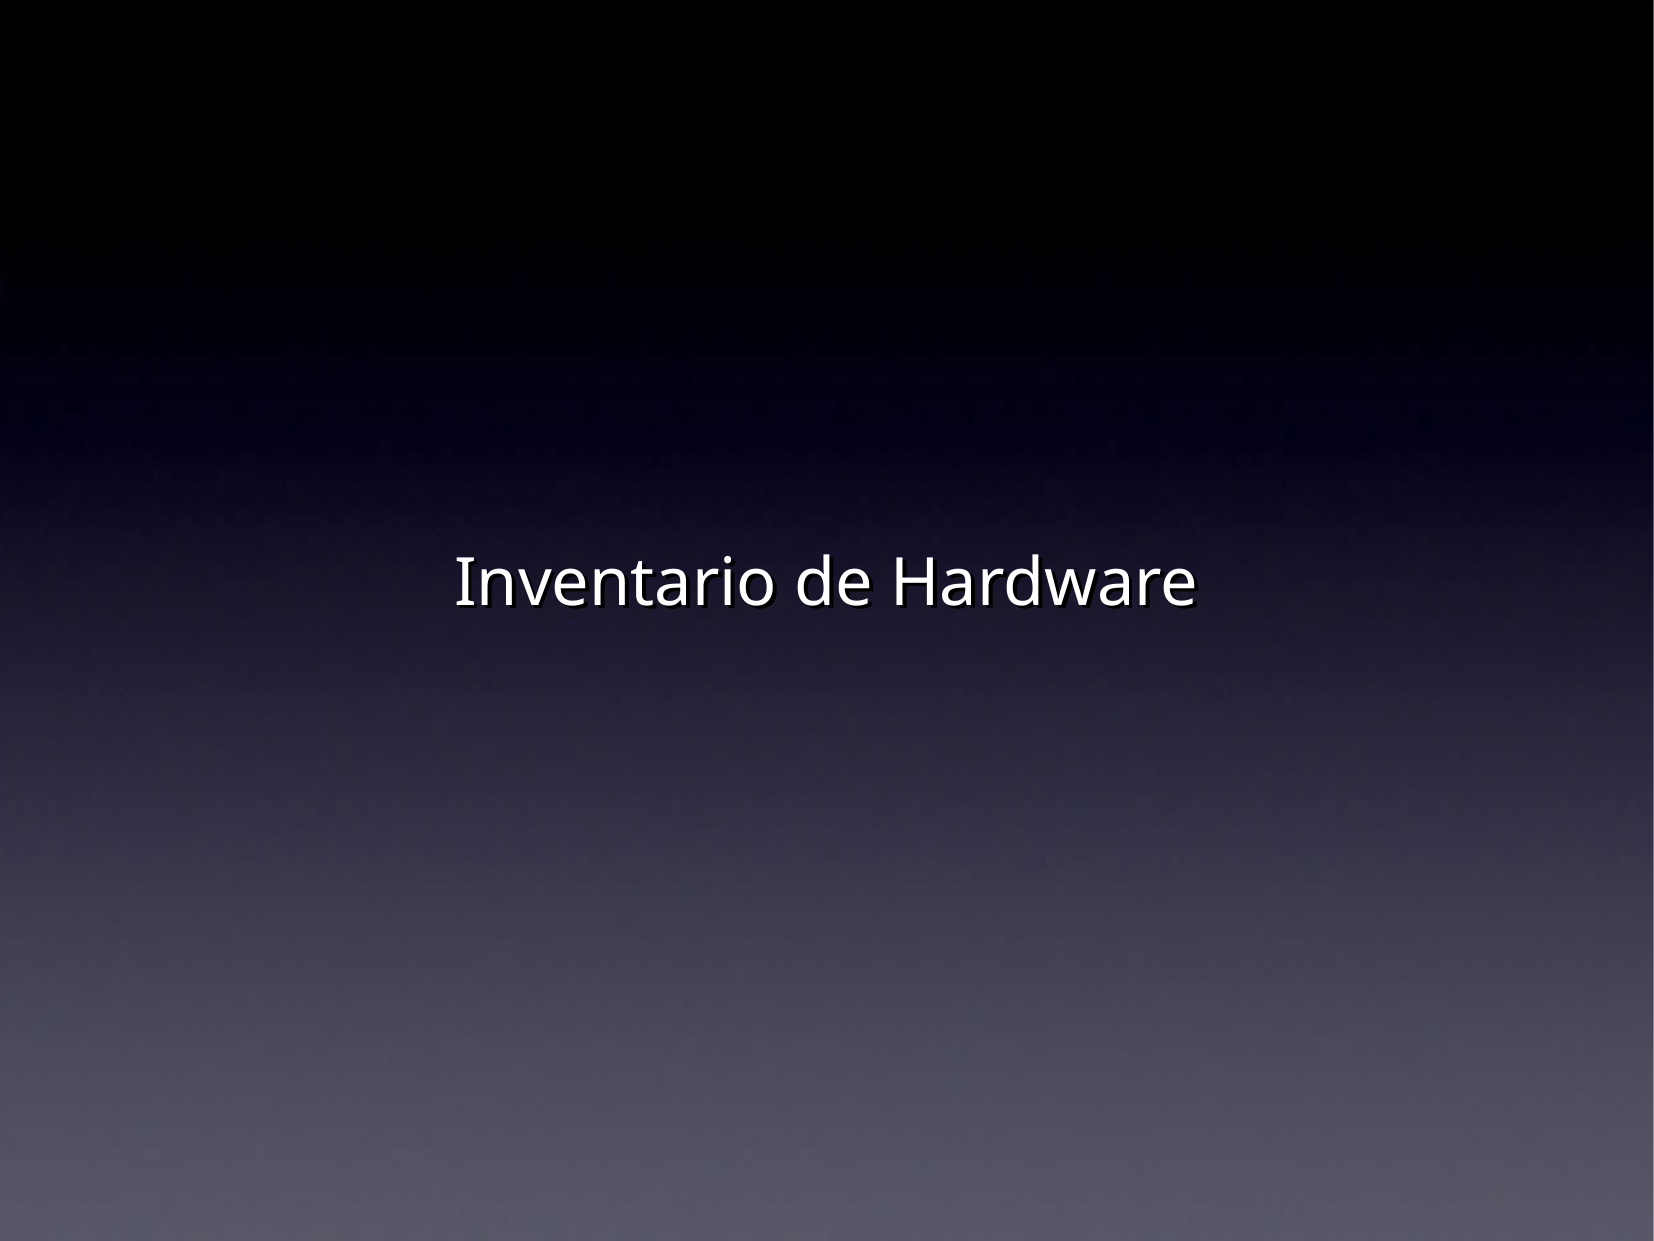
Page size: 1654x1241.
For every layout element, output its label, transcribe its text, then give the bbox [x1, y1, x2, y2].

subtitle Inventario de Hardware [82, 49, 1571, 1109]
picture [0, 0, 1654, 1241]
